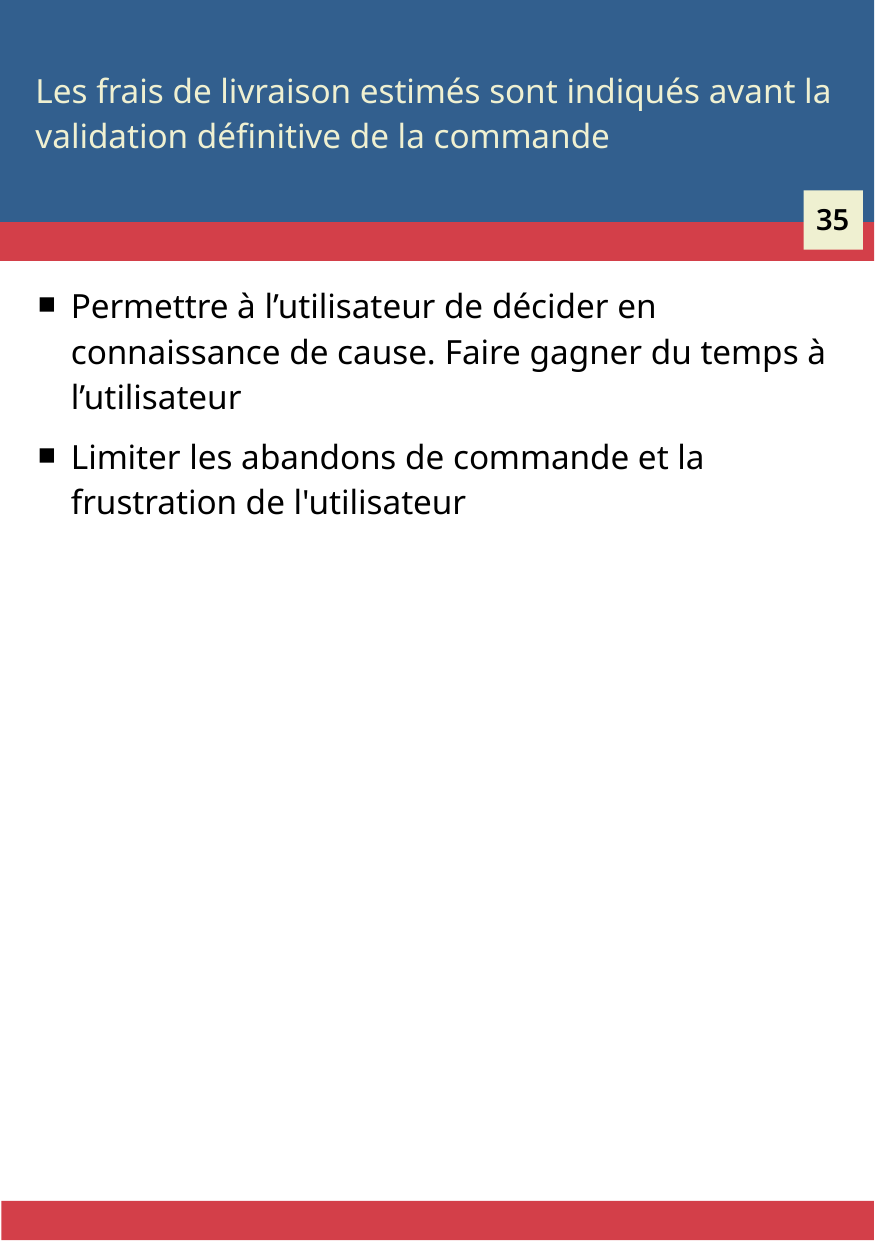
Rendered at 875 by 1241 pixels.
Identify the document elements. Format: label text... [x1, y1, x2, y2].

title Les frais de livraison estimés sont indiqués avant la validation définitive de la commande [35, 13, 839, 213]
list Permettre à l’utilisateur de décider en connaissance de cause. Faire gagner du temps à l’utilisateur Limiter les abandons de commande et la frustration de l'utilisateur [23, 283, 839, 1111]
text_box 35 [803, 188, 863, 249]
